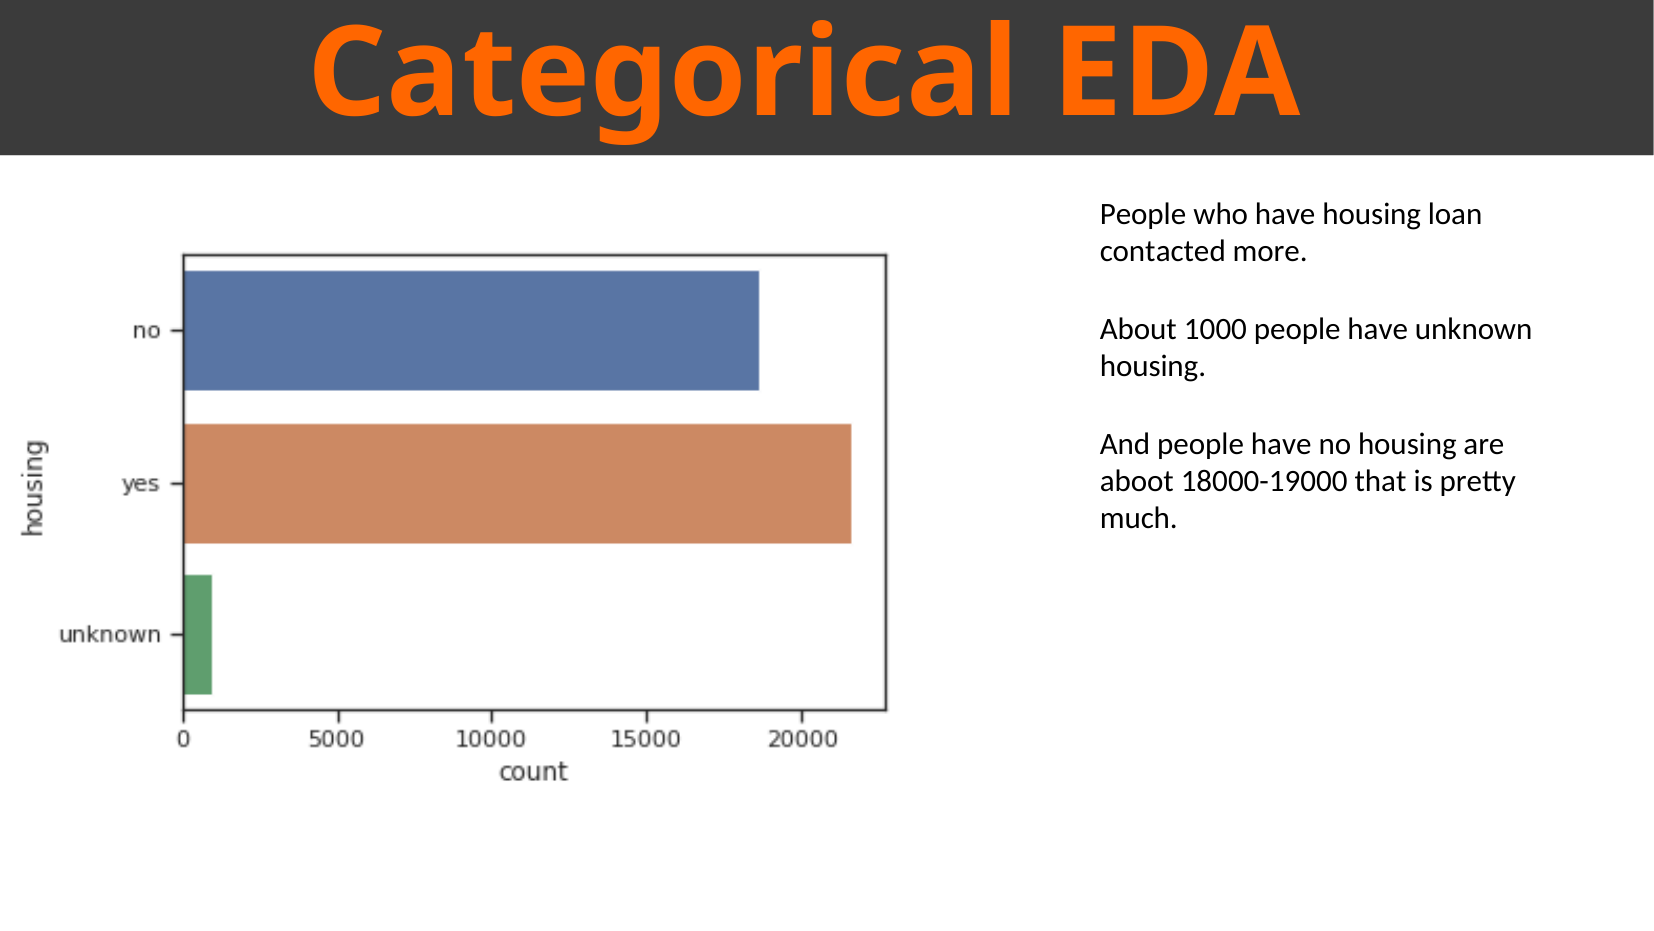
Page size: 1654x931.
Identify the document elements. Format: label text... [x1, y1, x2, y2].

text_box People who have housing loan contacted more. About 1000 people have unknown housing. And people have no housing are aboot 18000-19000 that is pretty much. [1084, 185, 1582, 404]
picture [7, 240, 898, 802]
text_box Categorical EDA [0, 0, 1654, 156]
